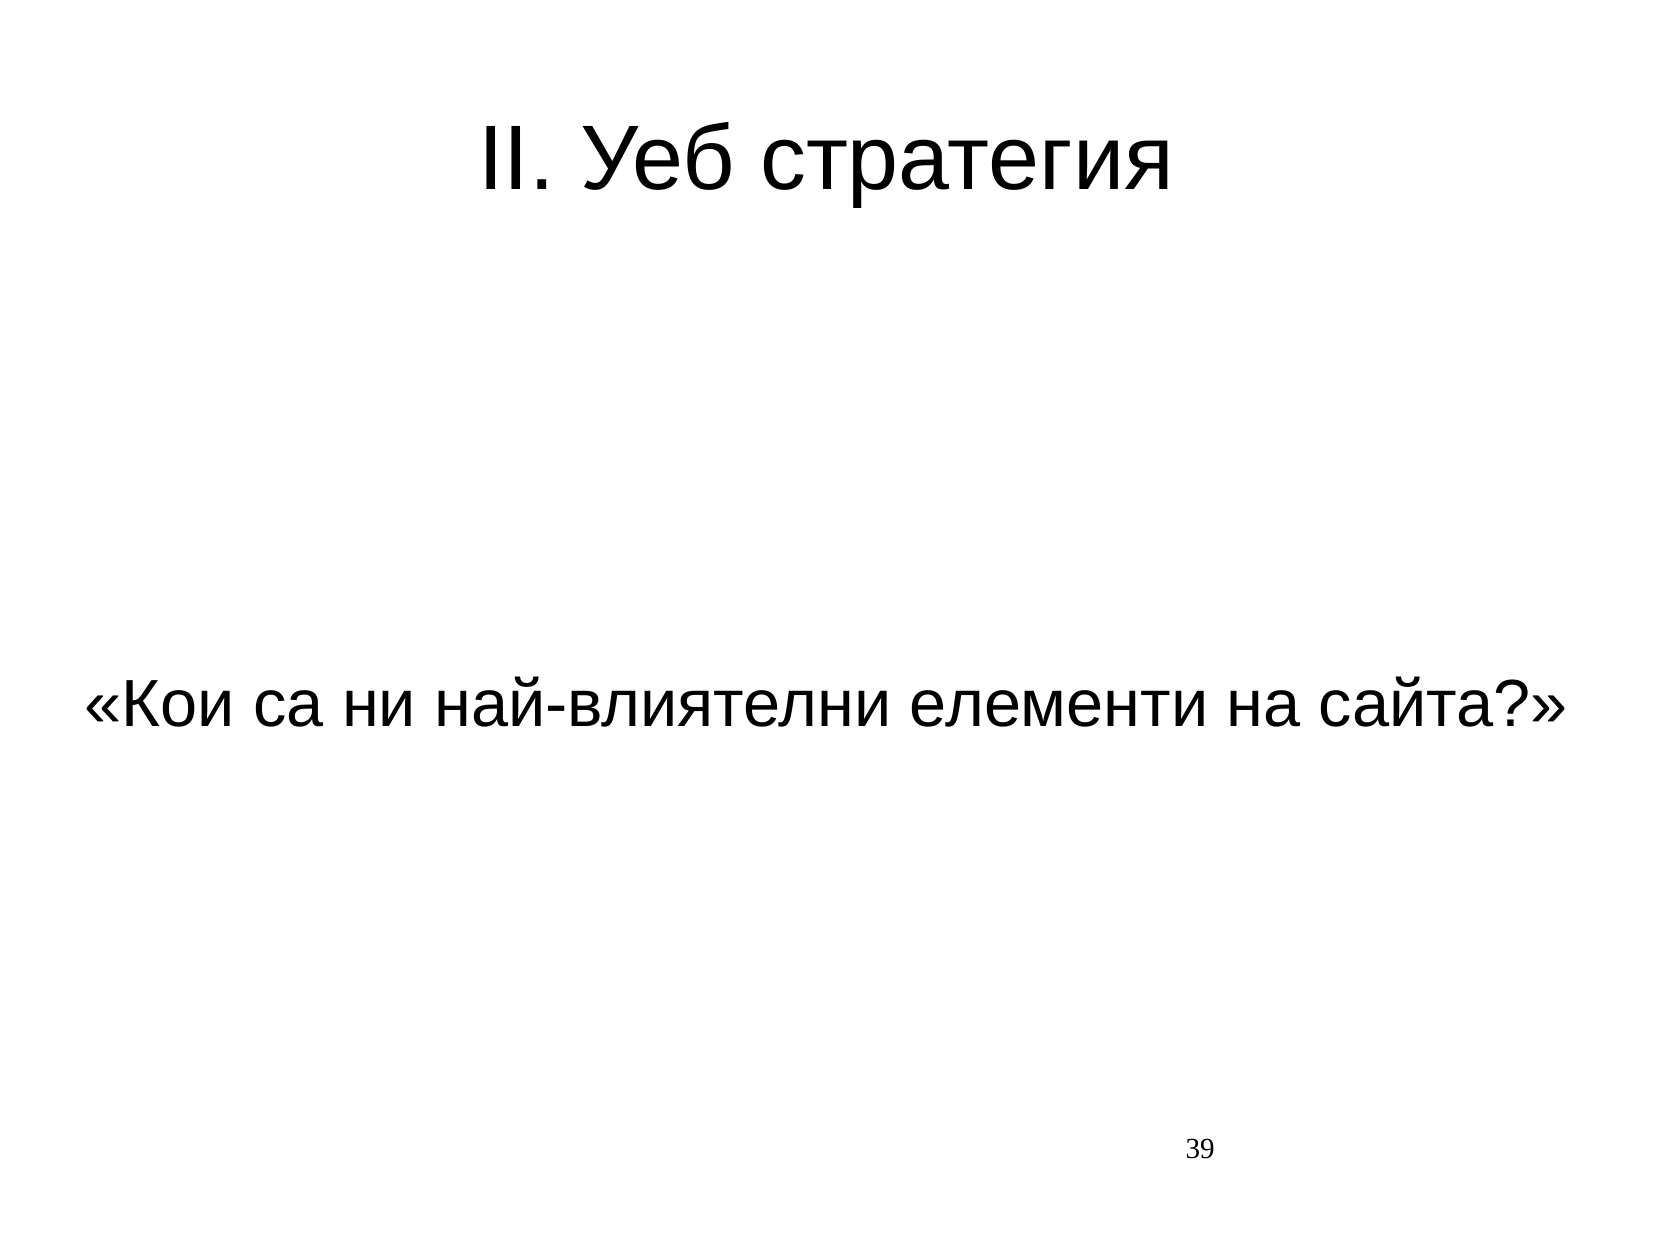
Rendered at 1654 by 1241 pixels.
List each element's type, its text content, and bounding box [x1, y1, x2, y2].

text_box [1185, 1129, 1571, 1216]
subtitle «Кои са ни най-влиятелни елементи на сайта?» [82, 290, 1571, 1109]
title II. Уеб стратегия [82, 49, 1571, 257]
